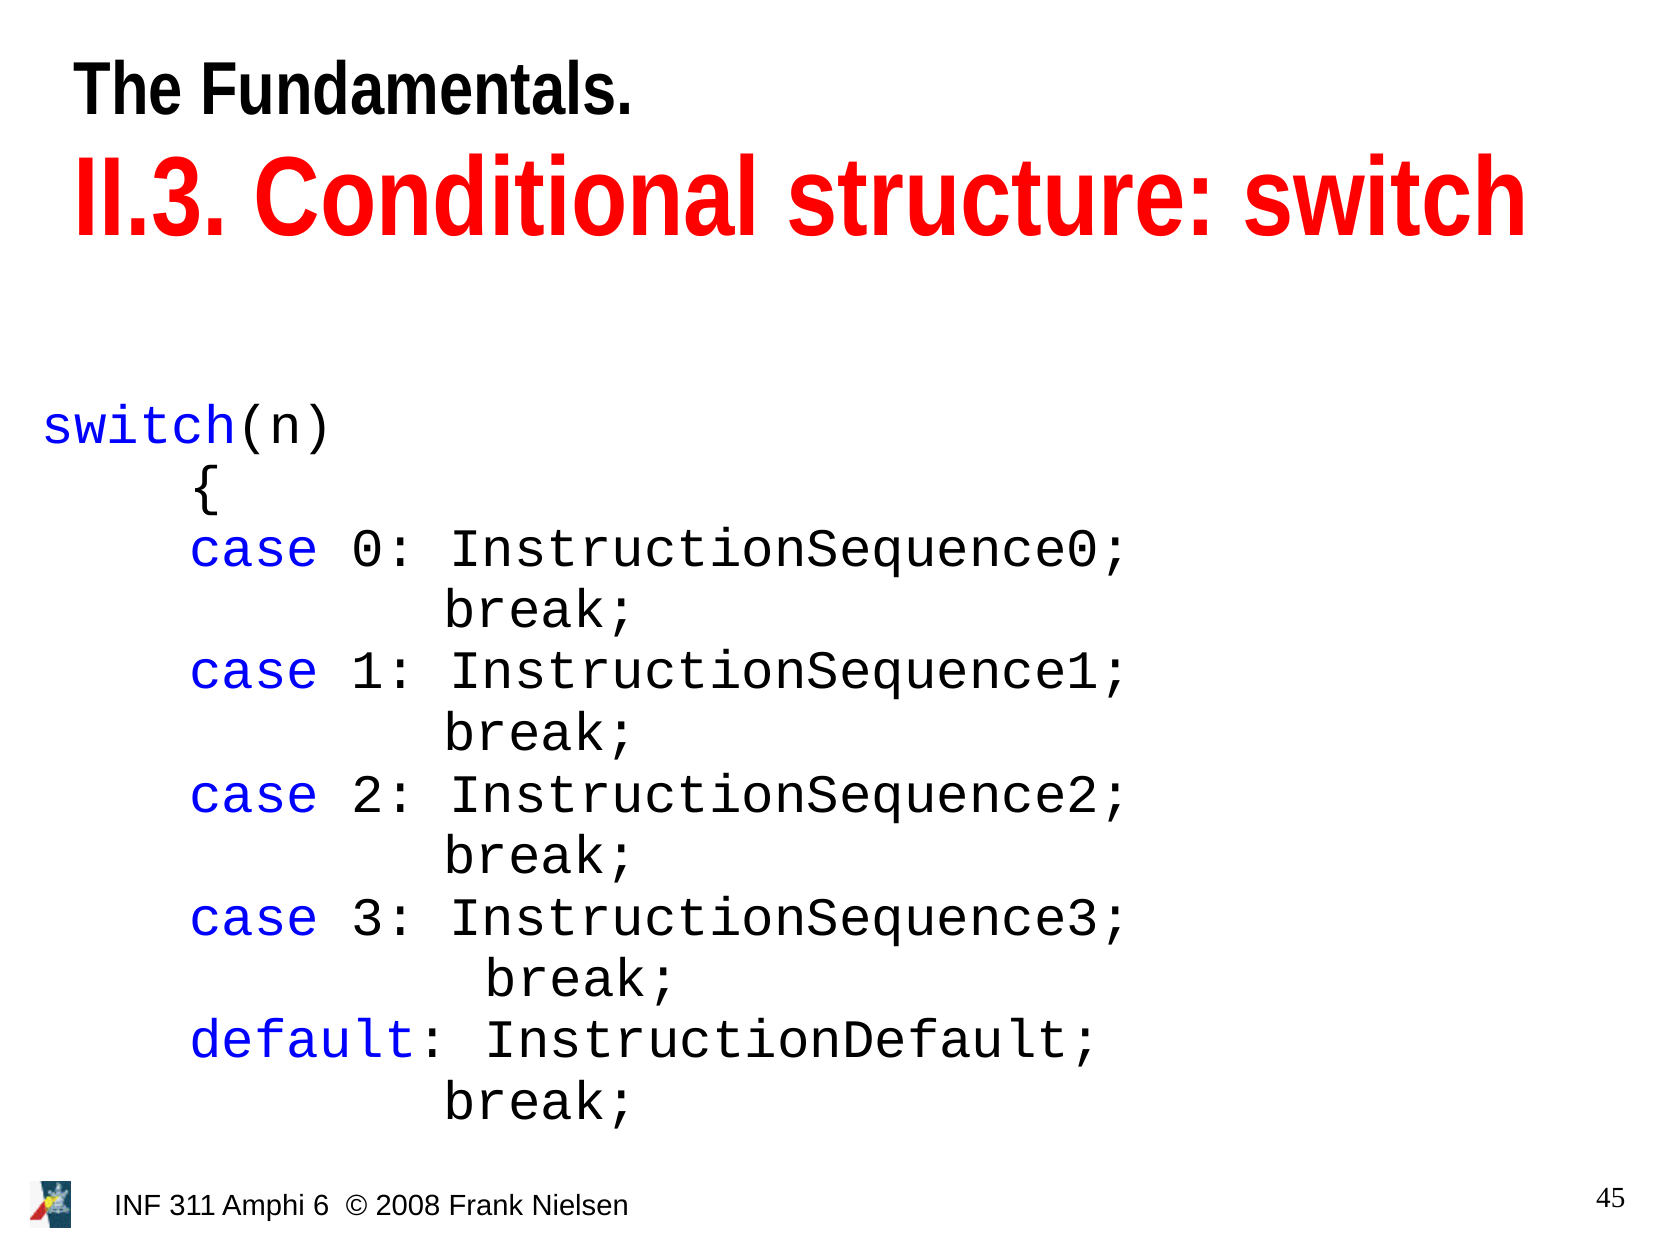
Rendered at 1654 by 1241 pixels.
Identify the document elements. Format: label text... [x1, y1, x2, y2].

picture [29, 1181, 71, 1228]
text_box switch(n) { case 0: InstructionSequence0; break; case 1: InstructionSequence1; break; case 2: InstructionSequence2; break; case 3: InstructionSequence3; break; default: InstructionDefault; break; [26, 390, 1635, 1099]
text_box The Fundamentals. II.3. Conditional structure: switch [59, 36, 1545, 266]
